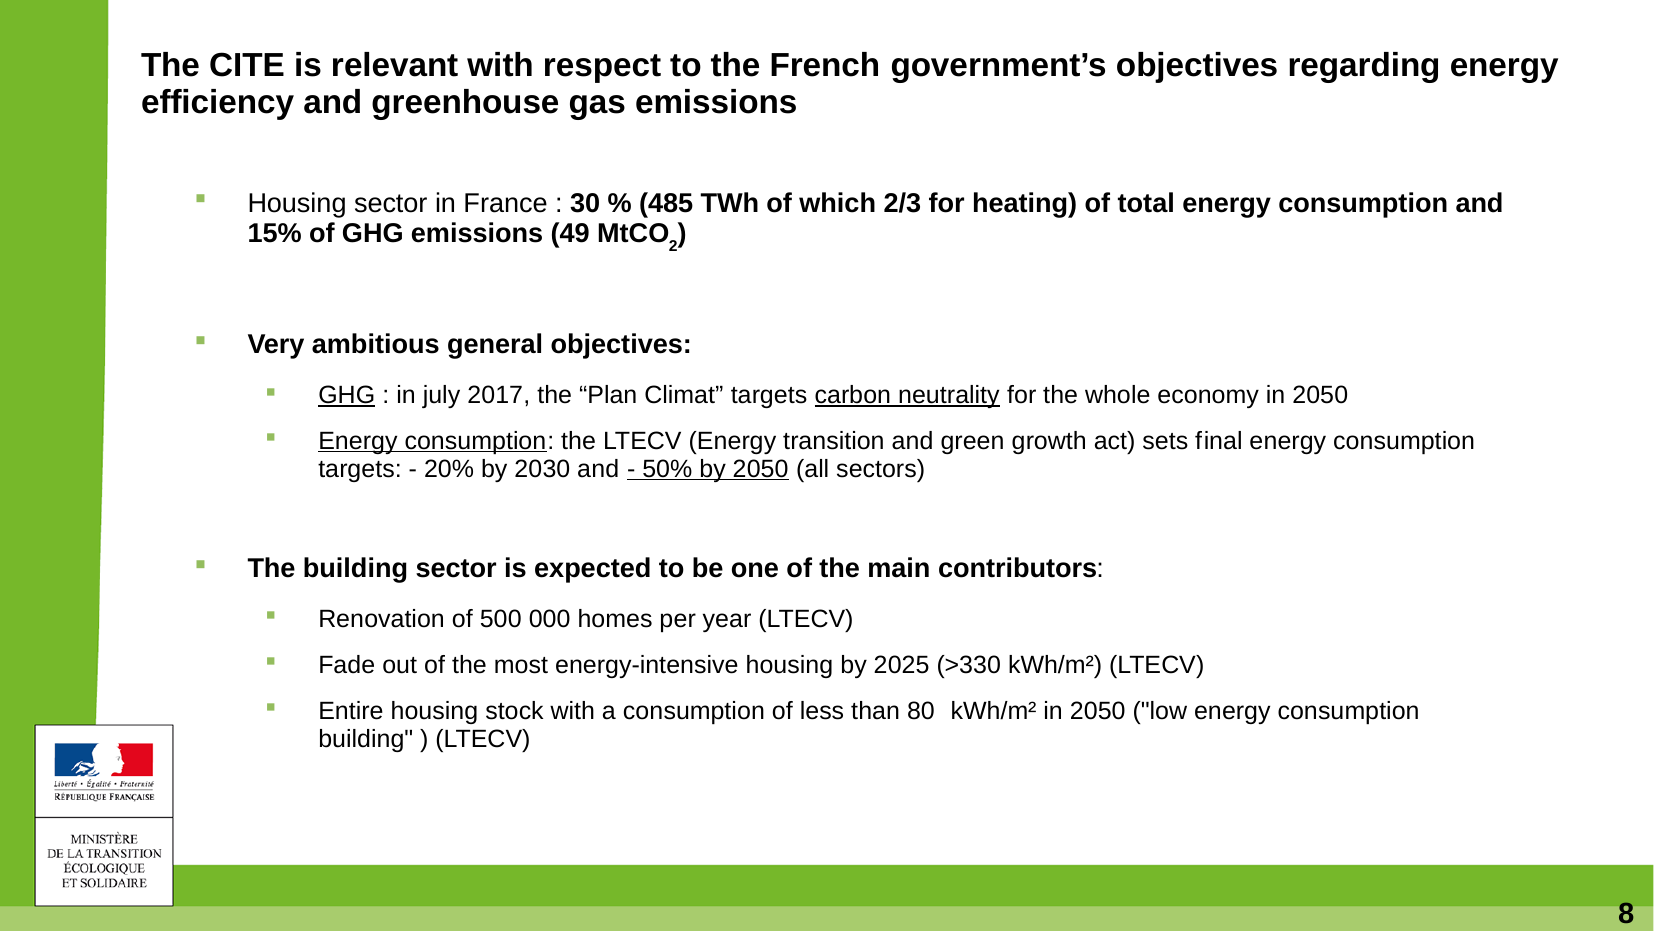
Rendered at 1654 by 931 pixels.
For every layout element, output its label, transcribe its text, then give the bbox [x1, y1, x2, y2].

title The CITE is relevant with respect to the French government’s objectives regarding energy efficiency and greenhouse gas emissions [141, 14, 1574, 153]
list Housing sector in France : 30 % (485 TWh of which 2/3 for heating) of total energy consumption and 15% of GHG emissions (49 MtCO2) Very ambitious general objectives: GHG : in july 2017, the “Plan Climat” targets carbon neutrality for the whole economy in 2050 Energy consumption: the LTECV (Energy transition and green growth act) sets final energy consumption targets: - 20% by 2030 and - 50% by 2050 (all sectors) The building sector is expected to be one of the main contributors: Renovation of 500 000 homes per year (LTECV) Fade out of the most energy-intensive housing by 2025 (>330 kWh/m²) (LTECV) Entire housing stock with a consumption of less than 80 kWh/m² in 2050 ("low energy consumption building" ) (LTECV) [176, 187, 1506, 899]
picture [0, 0, 1654, 931]
